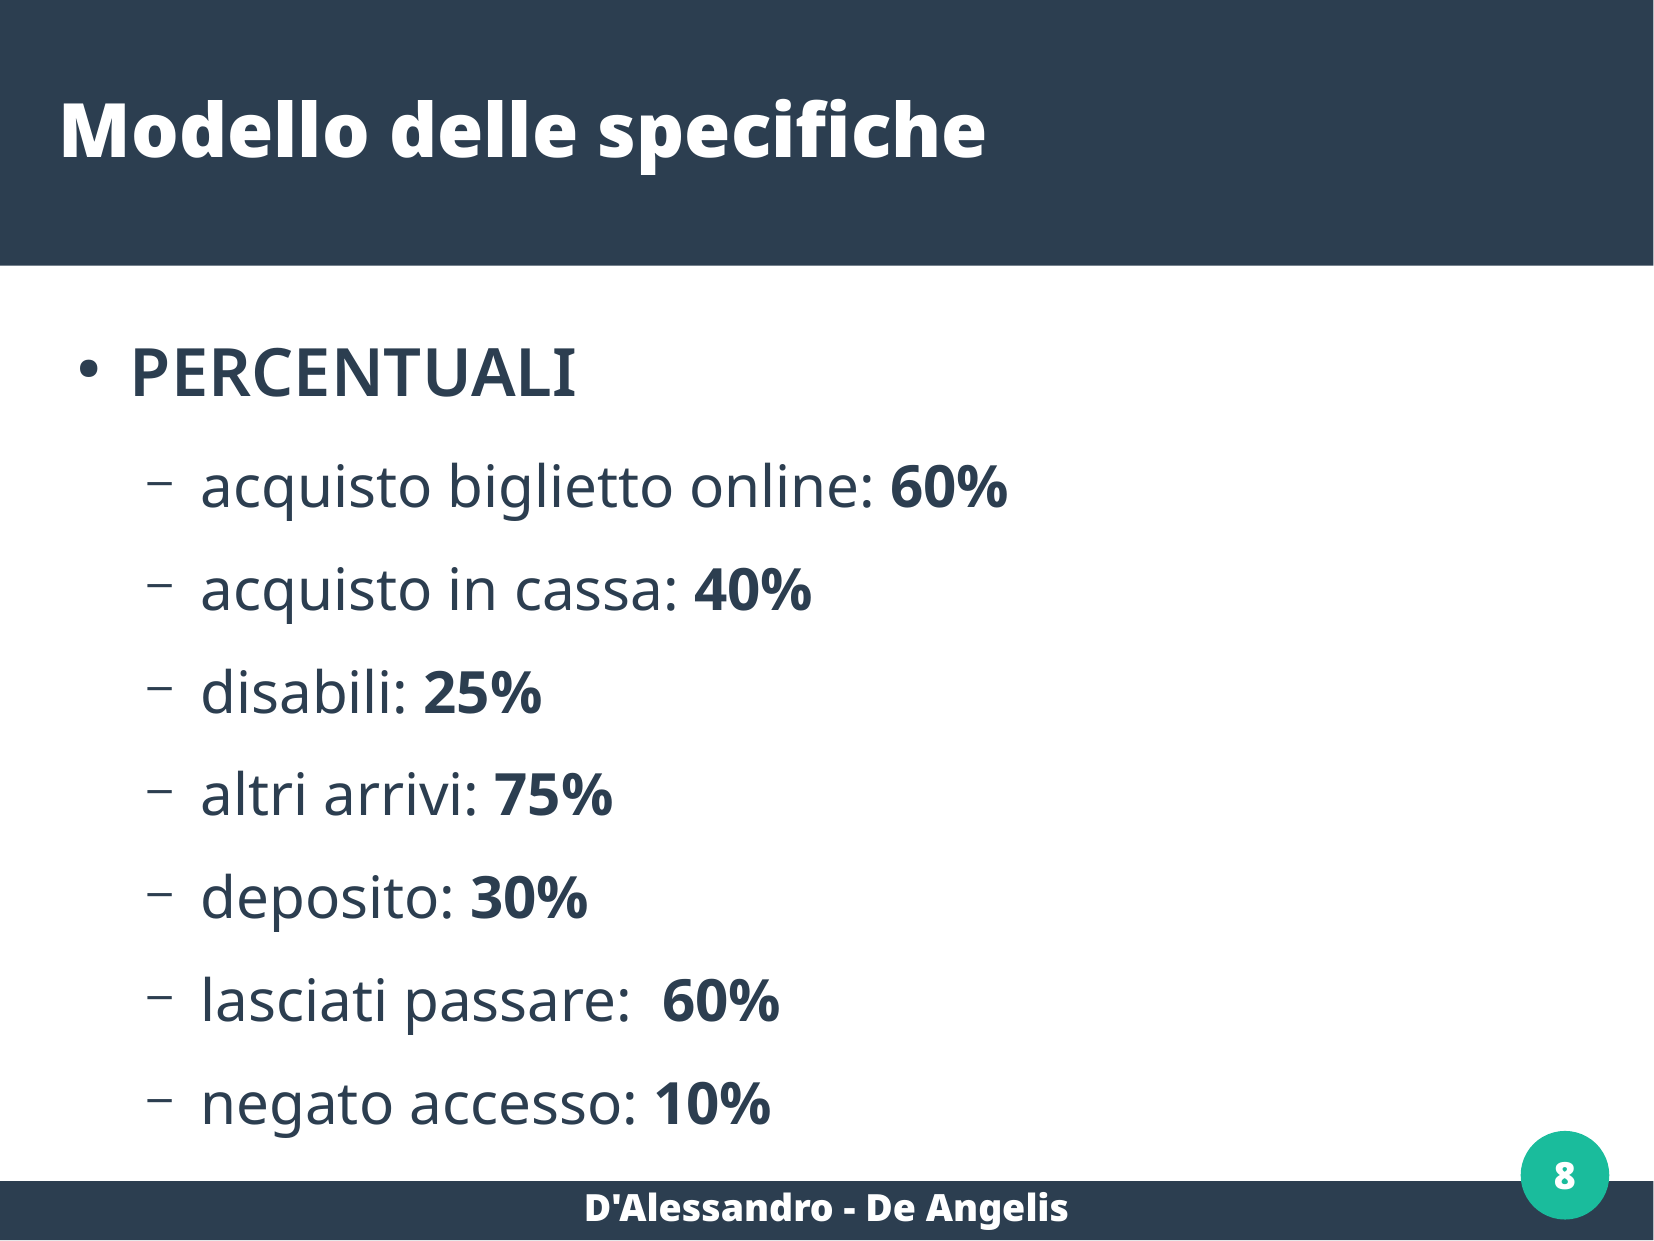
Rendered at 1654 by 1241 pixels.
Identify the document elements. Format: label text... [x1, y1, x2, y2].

list PERCENTUALI acquisto biglietto online: 60% acquisto in cassa: 40% disabili: 25% altri arrivi: 75% deposito: 30% lasciati passare: 60% negato accesso: 10% [59, 324, 1595, 1152]
title Modello delle specifiche [59, 49, 1595, 207]
